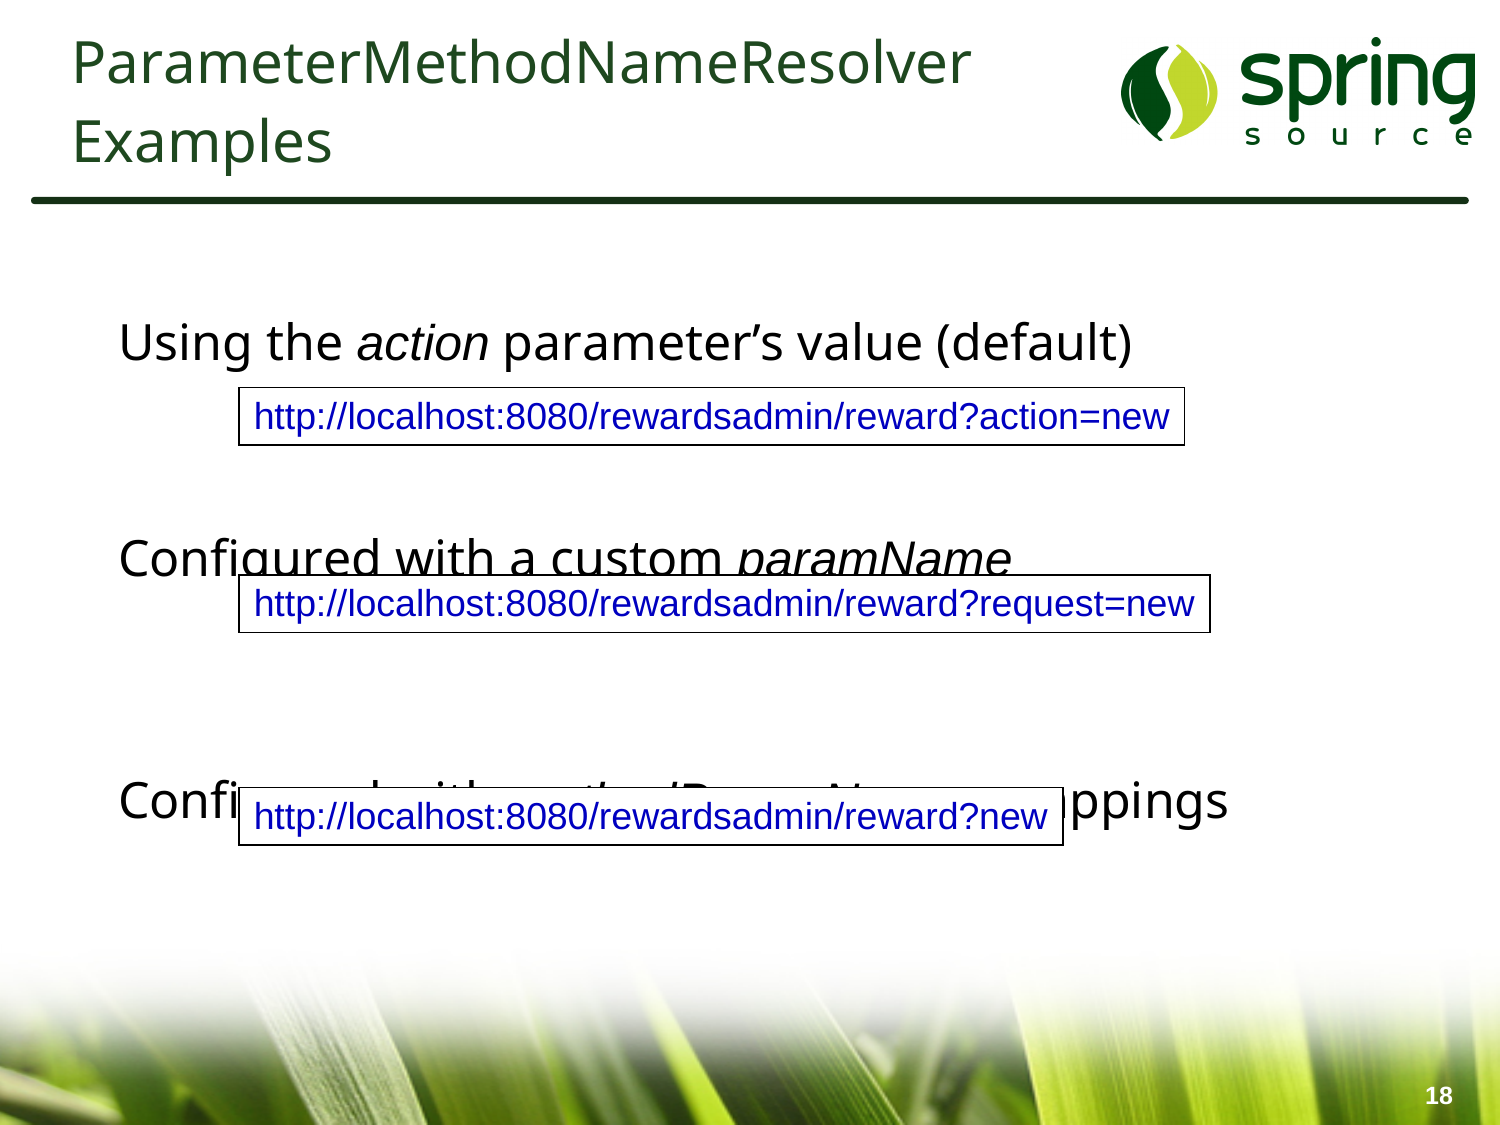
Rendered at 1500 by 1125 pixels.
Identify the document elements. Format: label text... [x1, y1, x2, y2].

text_box http://localhost:8080/rewardsadmin/reward?action=new [238, 387, 1185, 445]
text_box http://localhost:8080/rewardsadmin/reward?request=new [239, 575, 1210, 633]
list Using the action parameter’s value (default) Configured with a custom paramName Configured with methodParamNames mappings [103, 299, 1394, 901]
text_box http://localhost:8080/rewardsadmin/reward?new [238, 787, 1063, 845]
title ParameterMethodNameResolver Examples [56, 13, 1089, 176]
picture [1121, 37, 1475, 145]
picture [0, 944, 1500, 1125]
